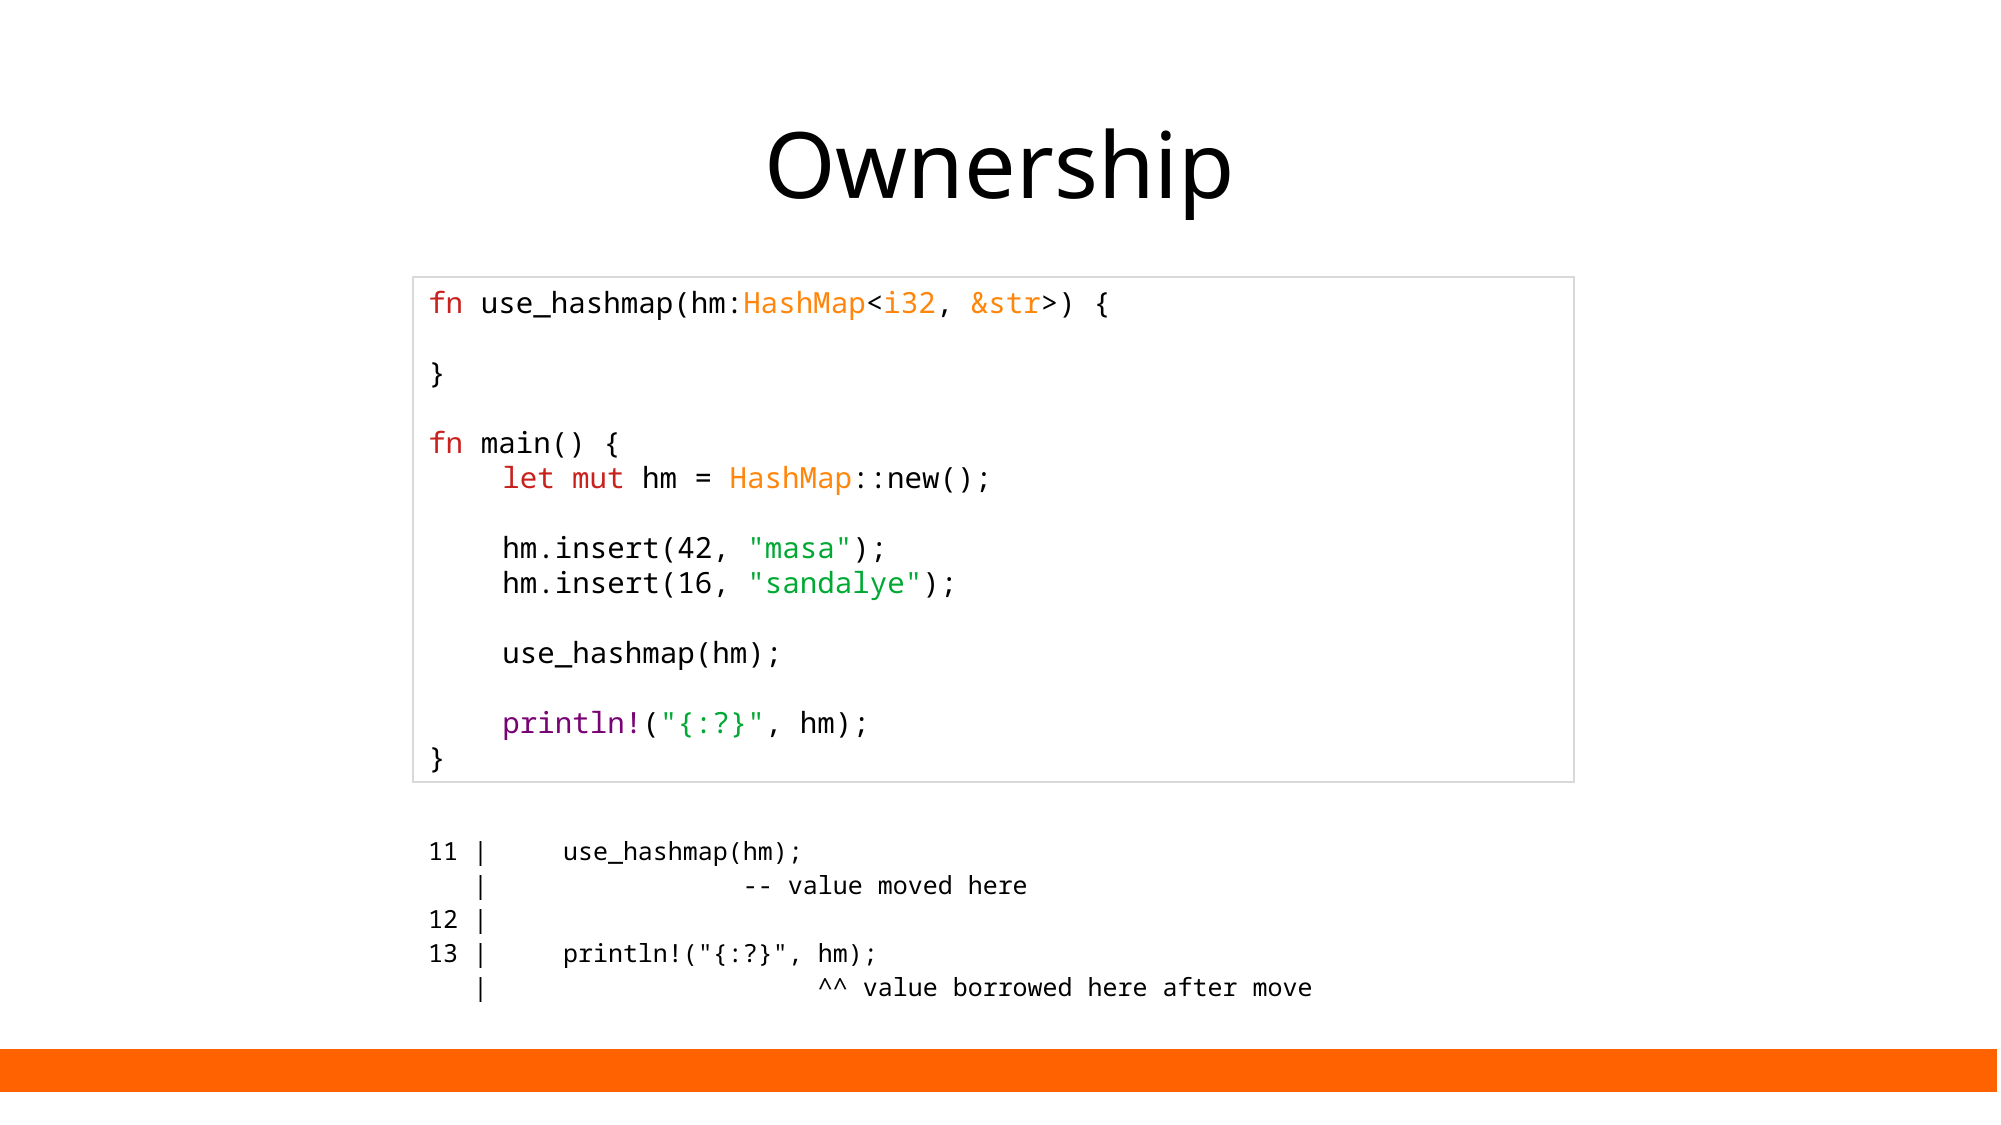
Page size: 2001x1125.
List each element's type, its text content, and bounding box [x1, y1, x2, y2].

text_box 11 | use_hashmap(hm); | -- value moved here 12 | 13 | println!("{:?}", hm); | ^^ value borrowed here after move [413, 826, 1477, 992]
text_box fn use_hashmap(hm:HashMap<i32, &str>) { } fn main() { let mut hm = HashMap::new(); hm.insert(42, "masa"); hm.insert(16, "sandalye"); use_hashmap(hm); println!("{:?}", hm); } [413, 277, 1574, 782]
text_box [0, 1049, 1997, 1092]
title Ownership [137, 59, 1863, 278]
